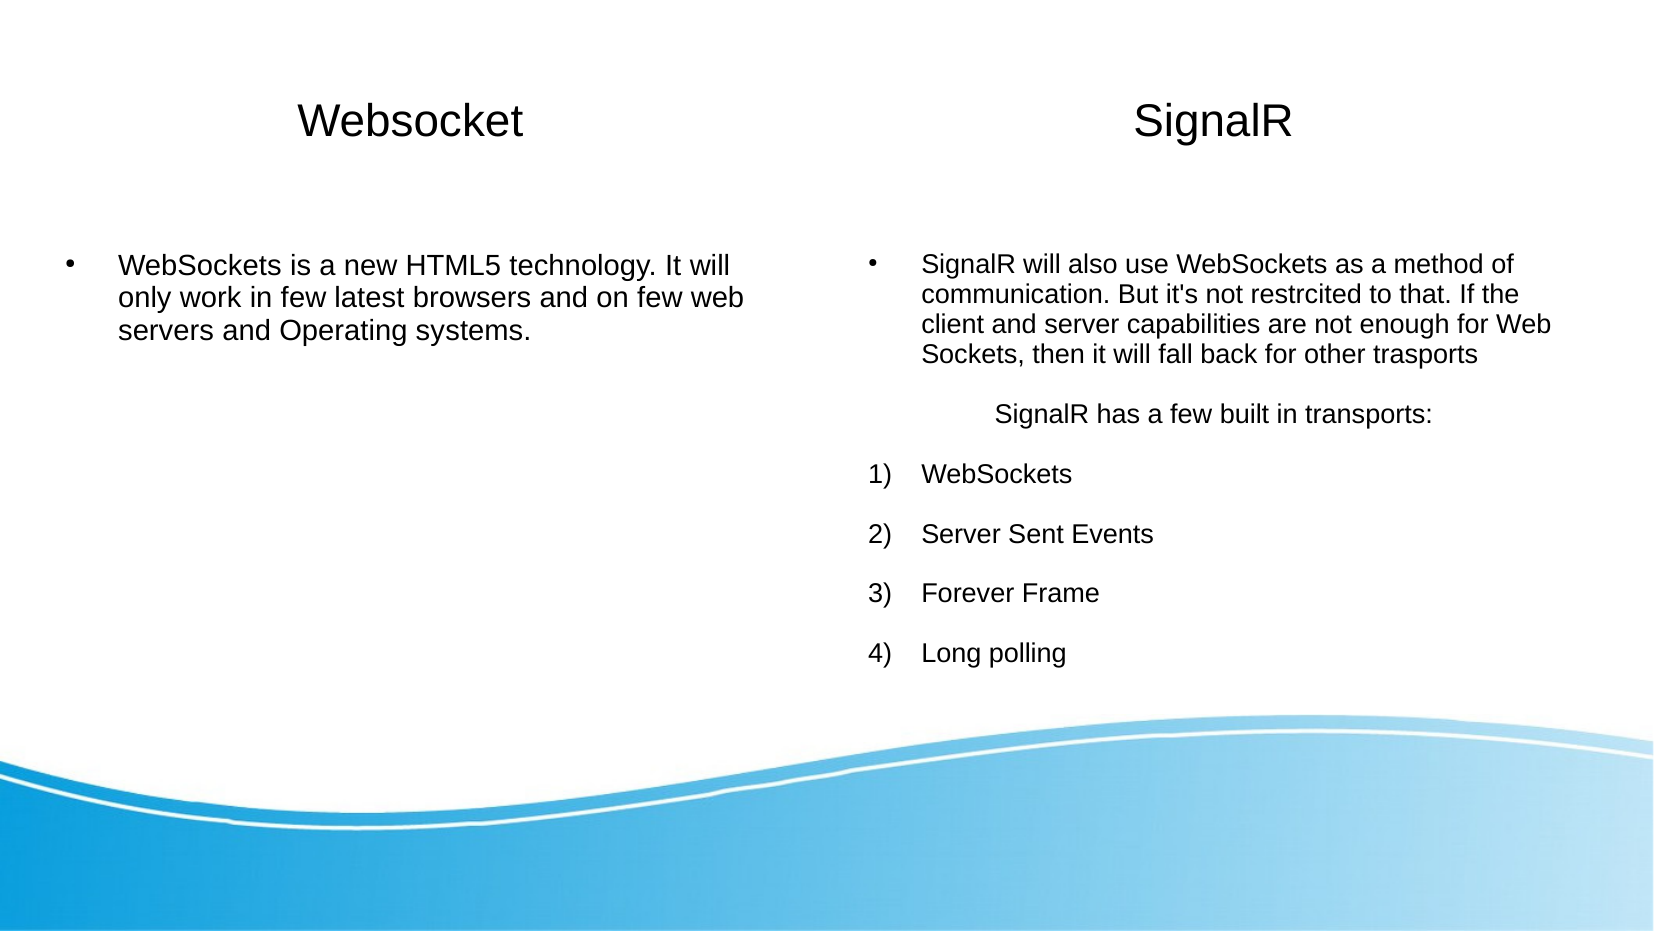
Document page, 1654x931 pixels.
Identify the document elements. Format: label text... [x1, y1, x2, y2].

list SignalR SignalR will also use WebSockets as a method of communication. But it's not restrcited to that. If the client and server capabilities are not enough for Web Sockets, then it will fall back for other trasports SignalR has a few built in transports: WebSockets Server Sent Events Forever Frame Long polling [850, 94, 1577, 709]
list Websocket WebSockets is a new HTML5 technology. It will only work in few latest browsers and on few web servers and Operating systems. [47, 94, 774, 587]
picture [0, 714, 1654, 931]
